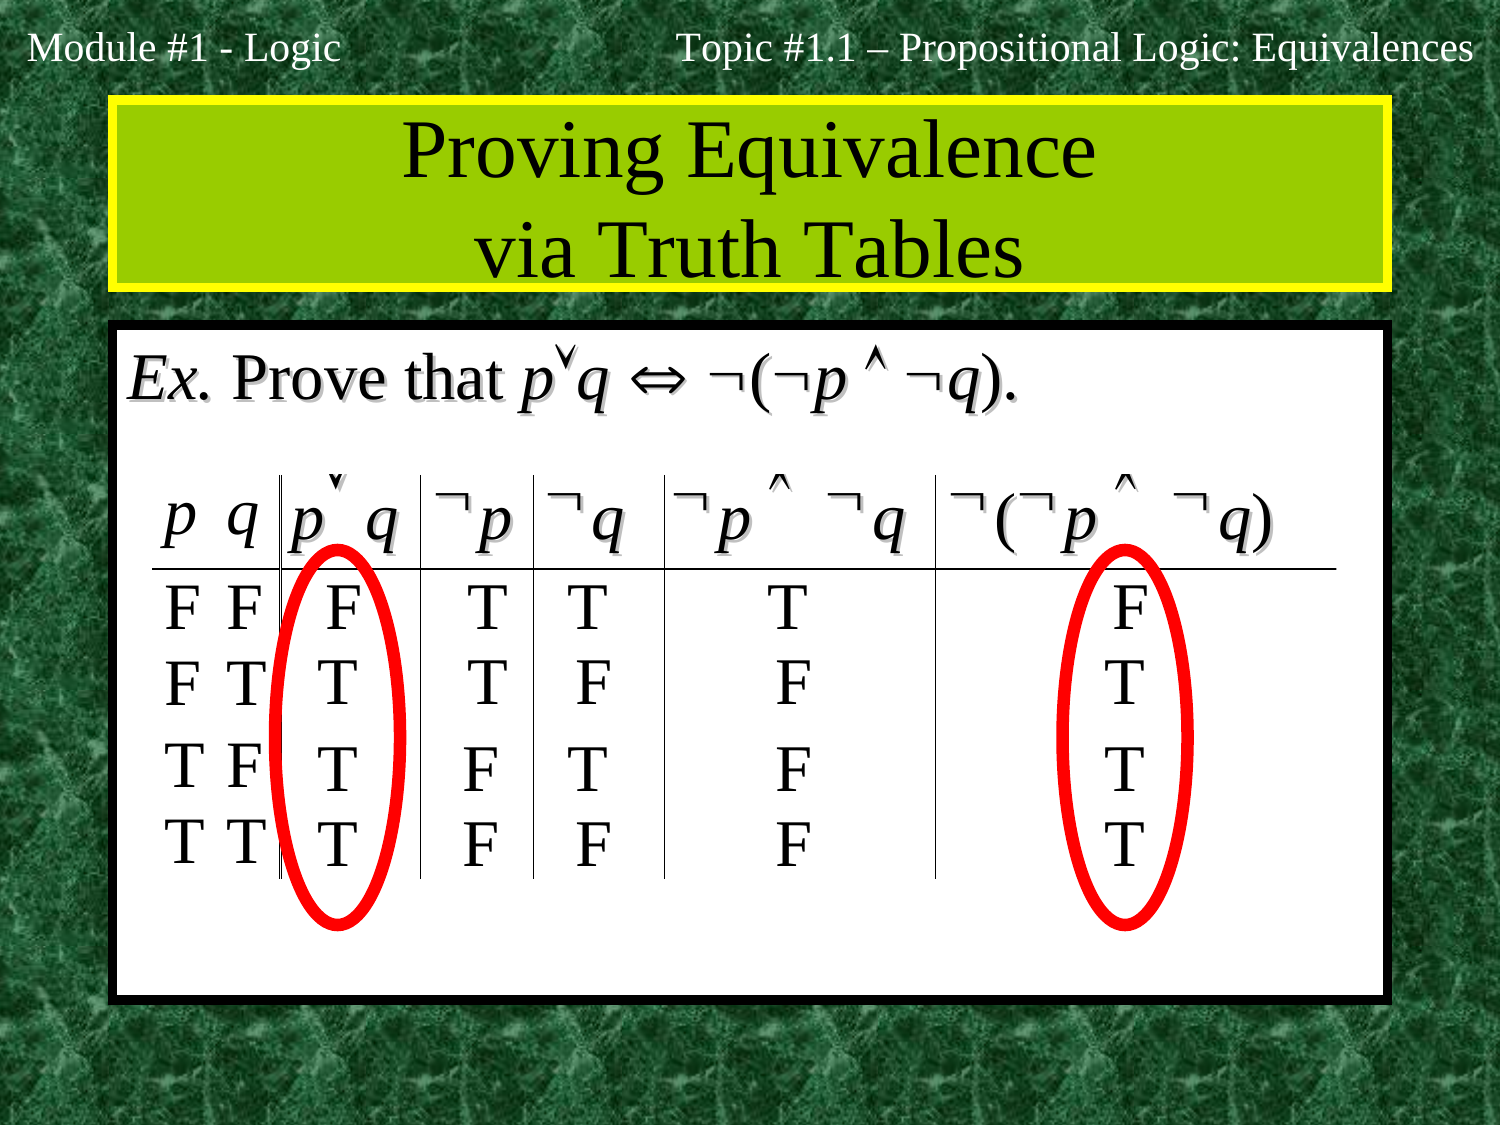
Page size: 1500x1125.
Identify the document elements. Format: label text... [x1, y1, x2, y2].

text_box T [562, 724, 613, 806]
text_box F [462, 724, 501, 806]
text_box T [312, 724, 363, 799]
text_box F [462, 806, 501, 881]
text_box F [324, 562, 363, 637]
text_box T [1100, 724, 1151, 806]
list Ex. Prove that pq  (p  q). [112, 324, 1388, 1000]
title Proving Equivalence via Truth Tables [112, 99, 1388, 288]
text_box T [1100, 637, 1151, 718]
text_box T [762, 562, 813, 643]
text_box F [774, 724, 813, 806]
text_box T [312, 799, 363, 881]
chart [282, 564, 393, 906]
chart [1114, 557, 1136, 562]
text_box F [774, 806, 813, 881]
text_box T [462, 637, 513, 718]
text_box F [574, 637, 613, 718]
chart [1069, 563, 1181, 906]
picture [0, 0, 1500, 1125]
text_box F [574, 799, 613, 881]
text_box F [774, 637, 813, 718]
text_box T [462, 562, 513, 637]
text_box T [1100, 806, 1151, 881]
text_box T [562, 562, 613, 643]
text_box Topic #1.1 – Propositional Logic: Equivalences [660, 12, 1490, 79]
text_box F [1112, 562, 1150, 643]
chart [326, 557, 349, 562]
chart [137, 474, 1337, 906]
text_box T [312, 637, 363, 718]
